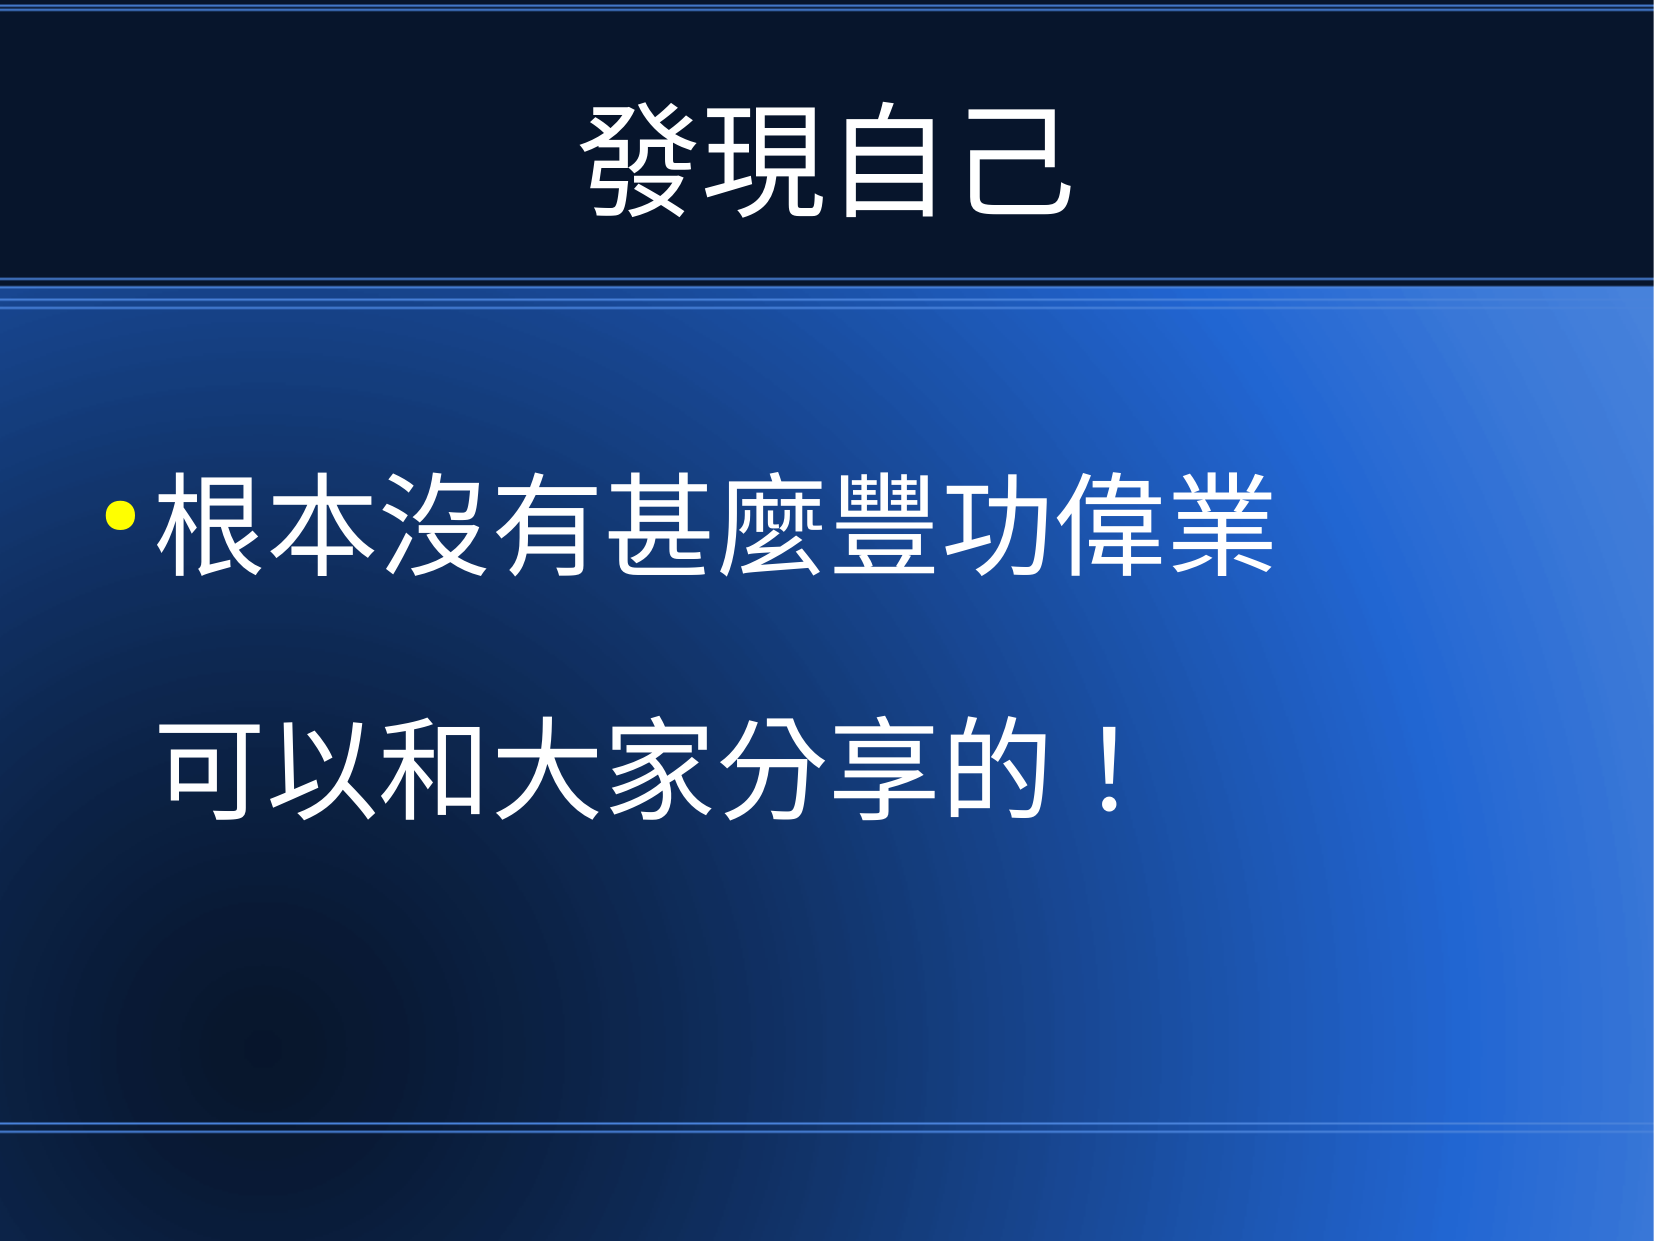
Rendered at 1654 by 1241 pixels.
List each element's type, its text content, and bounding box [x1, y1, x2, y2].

list 根本沒有甚麼豐功偉業 可以和大家分享的！ [82, 355, 1571, 1241]
picture [0, 0, 1654, 1241]
title 發現自己 [82, 49, 1571, 257]
